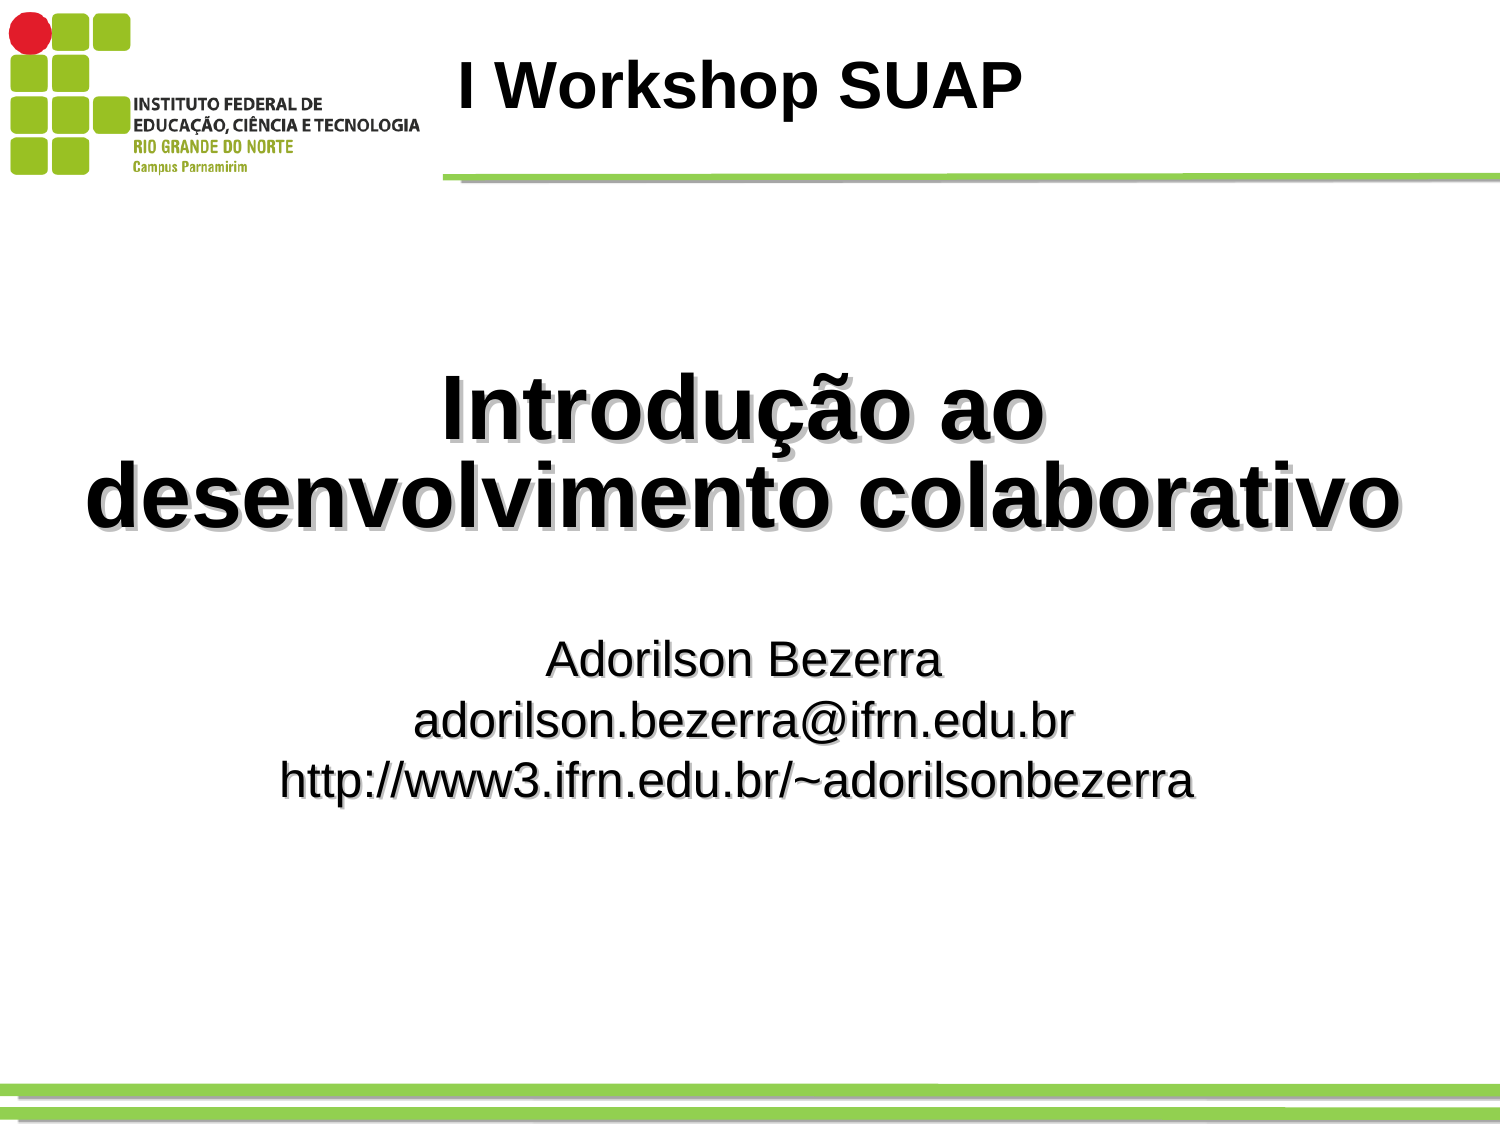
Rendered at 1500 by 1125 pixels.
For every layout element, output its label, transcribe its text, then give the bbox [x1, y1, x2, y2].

text_box I Workshop SUAP [442, 0, 1500, 178]
text_box Introdução ao desenvolvimento colaborativo Adorilson Bezerra adorilson.bezerra@ifrn.edu.br http://www3.ifrn.edu.br/~adorilsonbezerra [64, 361, 1424, 905]
picture [5, 2, 430, 182]
